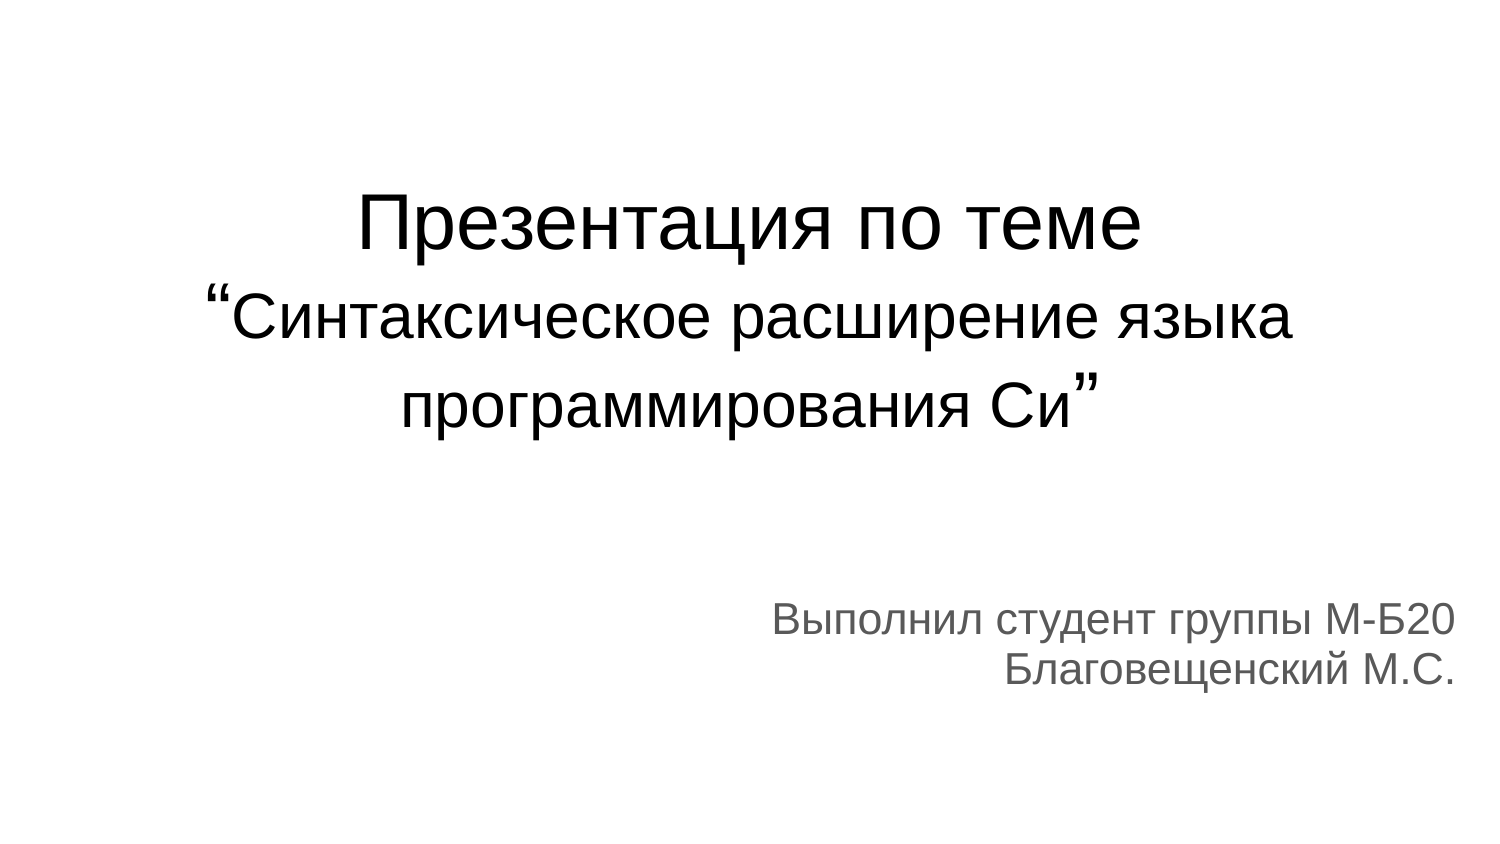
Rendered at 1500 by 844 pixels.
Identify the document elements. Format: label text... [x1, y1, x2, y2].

subtitle Выполнил студент группы М-Б20 Благовещенский М.С. [74, 579, 1473, 710]
title Презентация по теме “Синтаксическое расширение языка программирования Си” [51, 122, 1449, 459]
